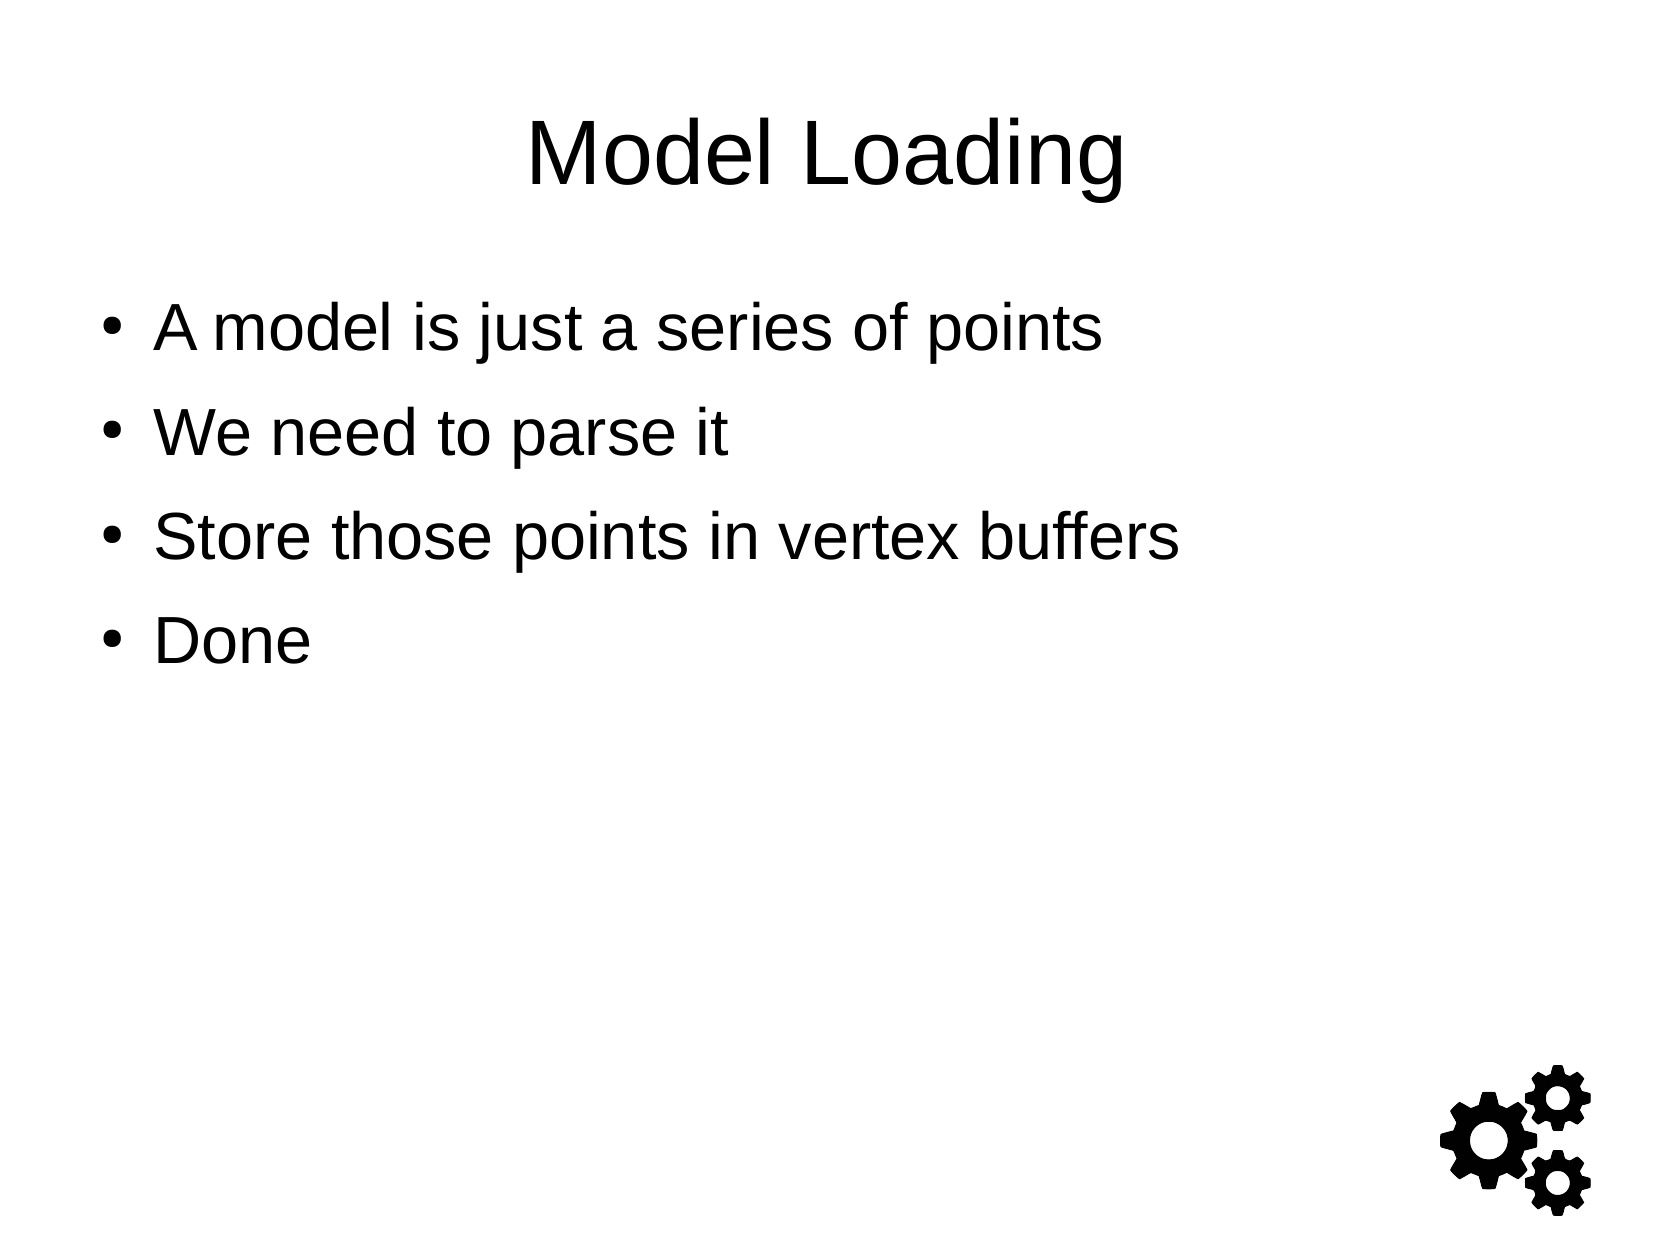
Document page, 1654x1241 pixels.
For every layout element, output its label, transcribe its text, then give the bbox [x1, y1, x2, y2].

list A model is just a series of points We need to parse it Store those points in vertex buffers Done [82, 290, 1571, 1010]
title Model Loading [82, 49, 1571, 257]
picture [1440, 1065, 1591, 1216]
